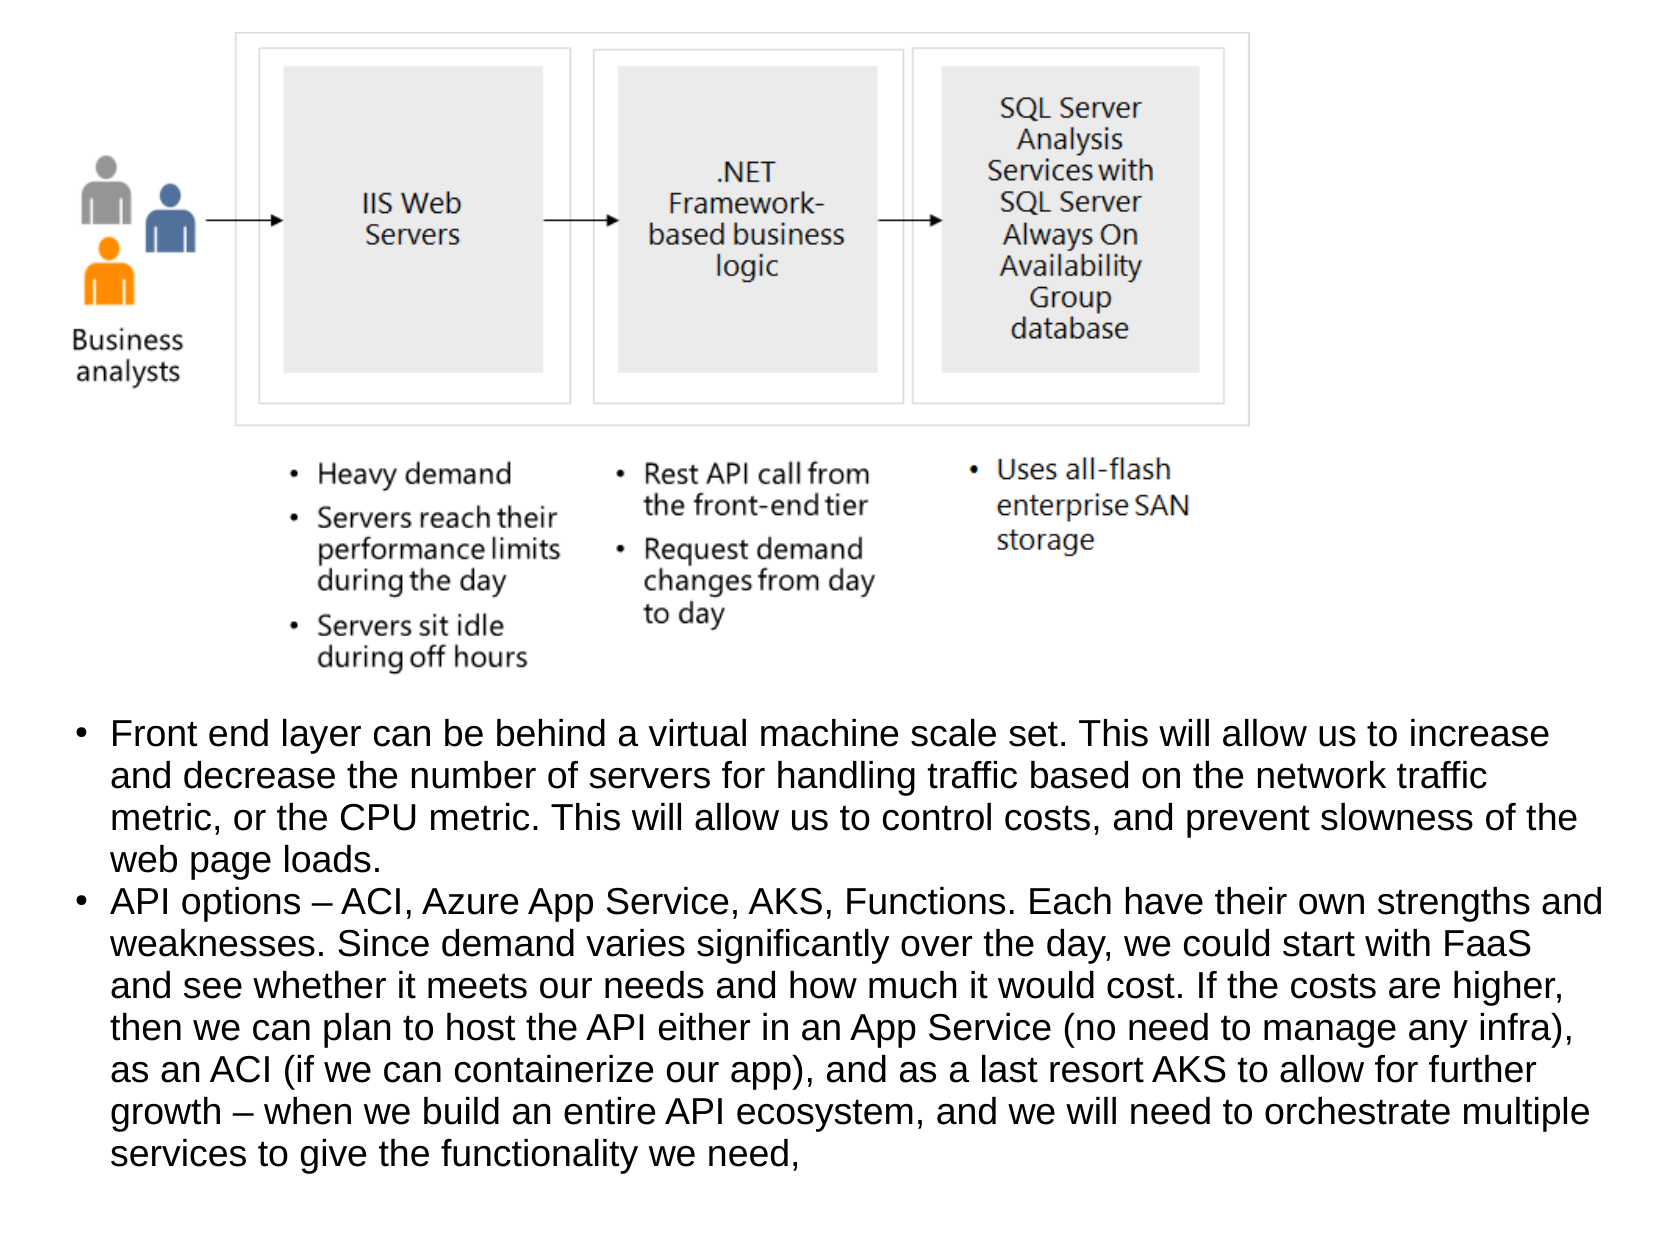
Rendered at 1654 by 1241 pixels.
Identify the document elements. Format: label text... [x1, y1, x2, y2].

text_box Front end layer can be behind a virtual machine scale set. This will allow us to increase and decrease the number of servers for handling traffic based on the network traffic metric, or the CPU metric. This will allow us to control costs, and prevent slowness of the web page loads. API options – ACI, Azure App Service, AKS, Functions. Each have their own strengths and weaknesses. Since demand varies significantly over the day, we could start with FaaS and see whether it meets our needs and how much it would cost. If the costs are higher, then we can plan to host the API either in an App Service (no need to manage any infra), as an ACI (if we can containerize our app), and as a last resort AKS to allow for further growth – when we build an entire API ecosystem, and we will need to orchestrate multiple services to give the functionality we need, [60, 705, 1621, 1201]
picture [43, 32, 1250, 719]
